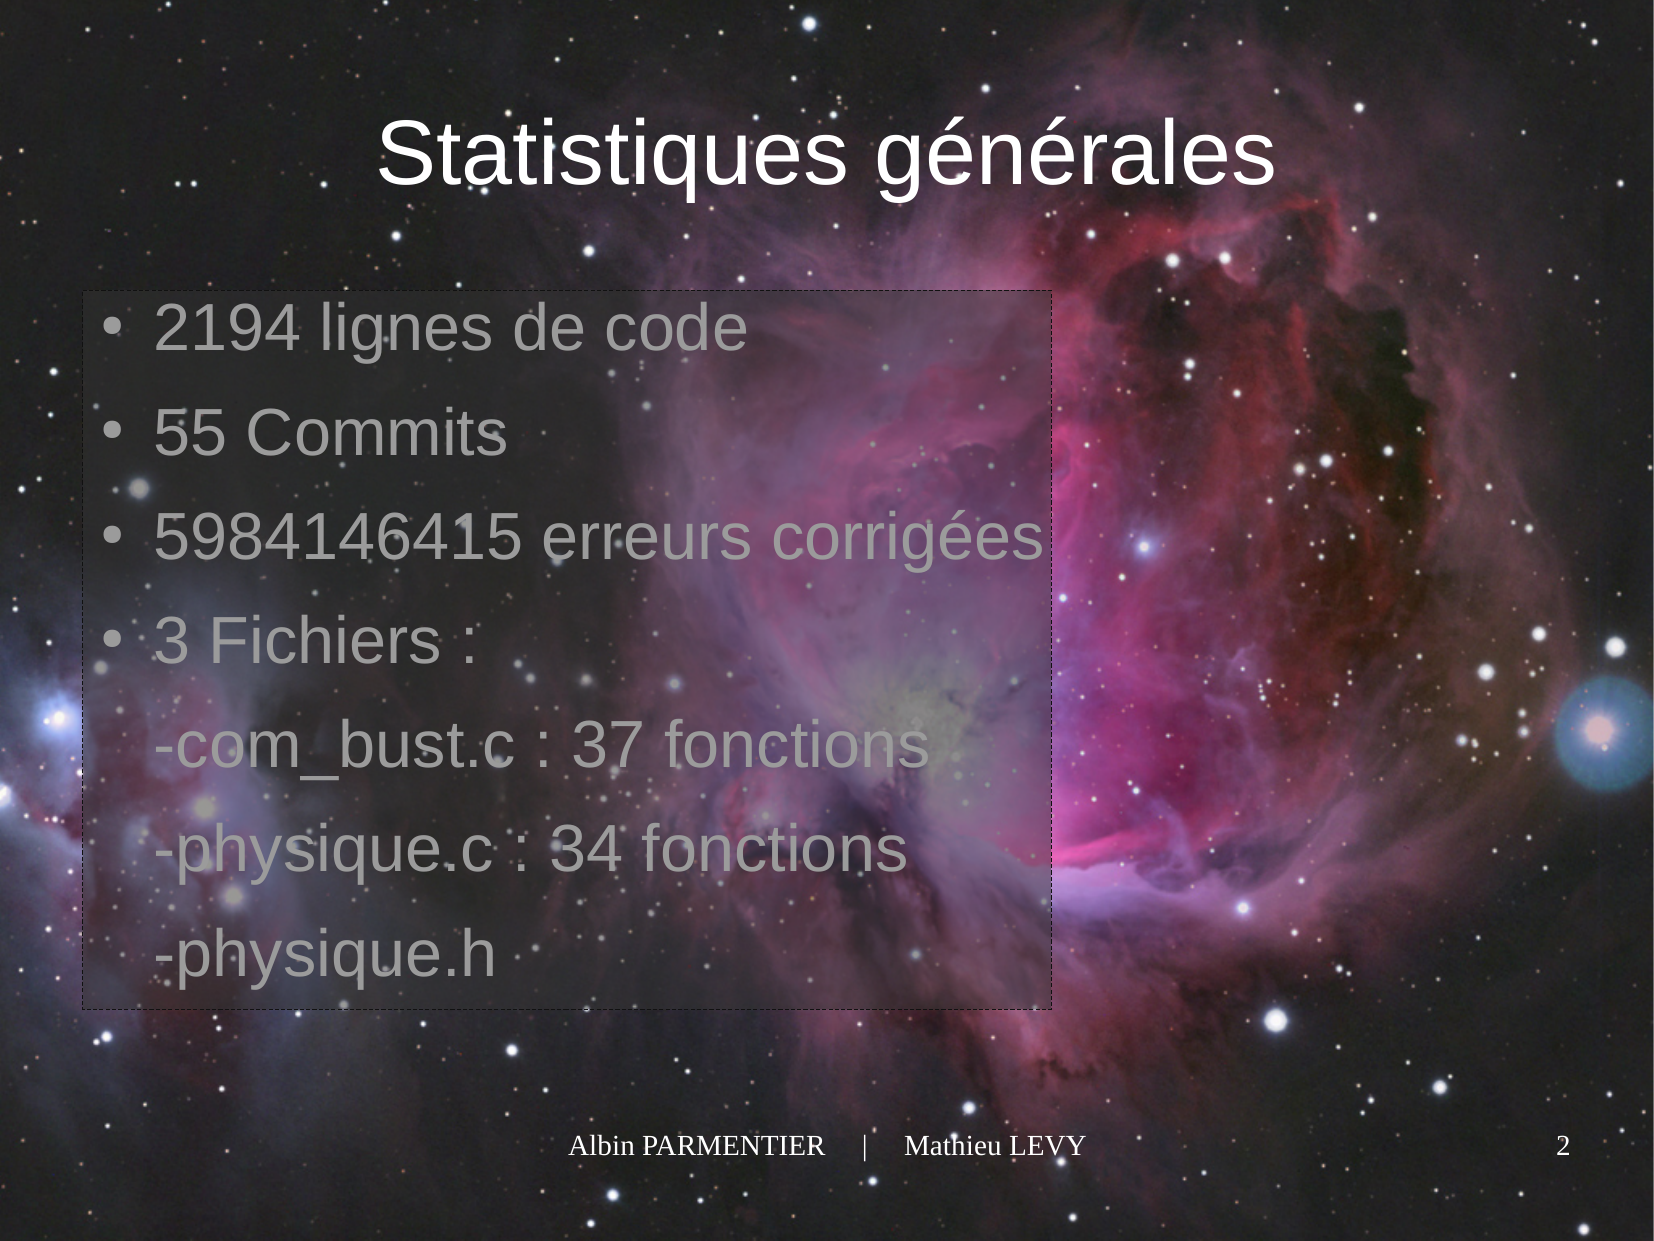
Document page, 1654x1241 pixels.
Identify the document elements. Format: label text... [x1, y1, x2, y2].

title Statistiques générales [82, 49, 1571, 257]
picture [0, 0, 1654, 1241]
text_box [82, 290, 1052, 1010]
list 2194 lignes de code 55 Commits 5984146415 erreurs corrigées 3 Fichiers : -com_bust.c : 37 fonctions -physique.c : 34 fonctions -physique.h [1052, 290, 1571, 1010]
